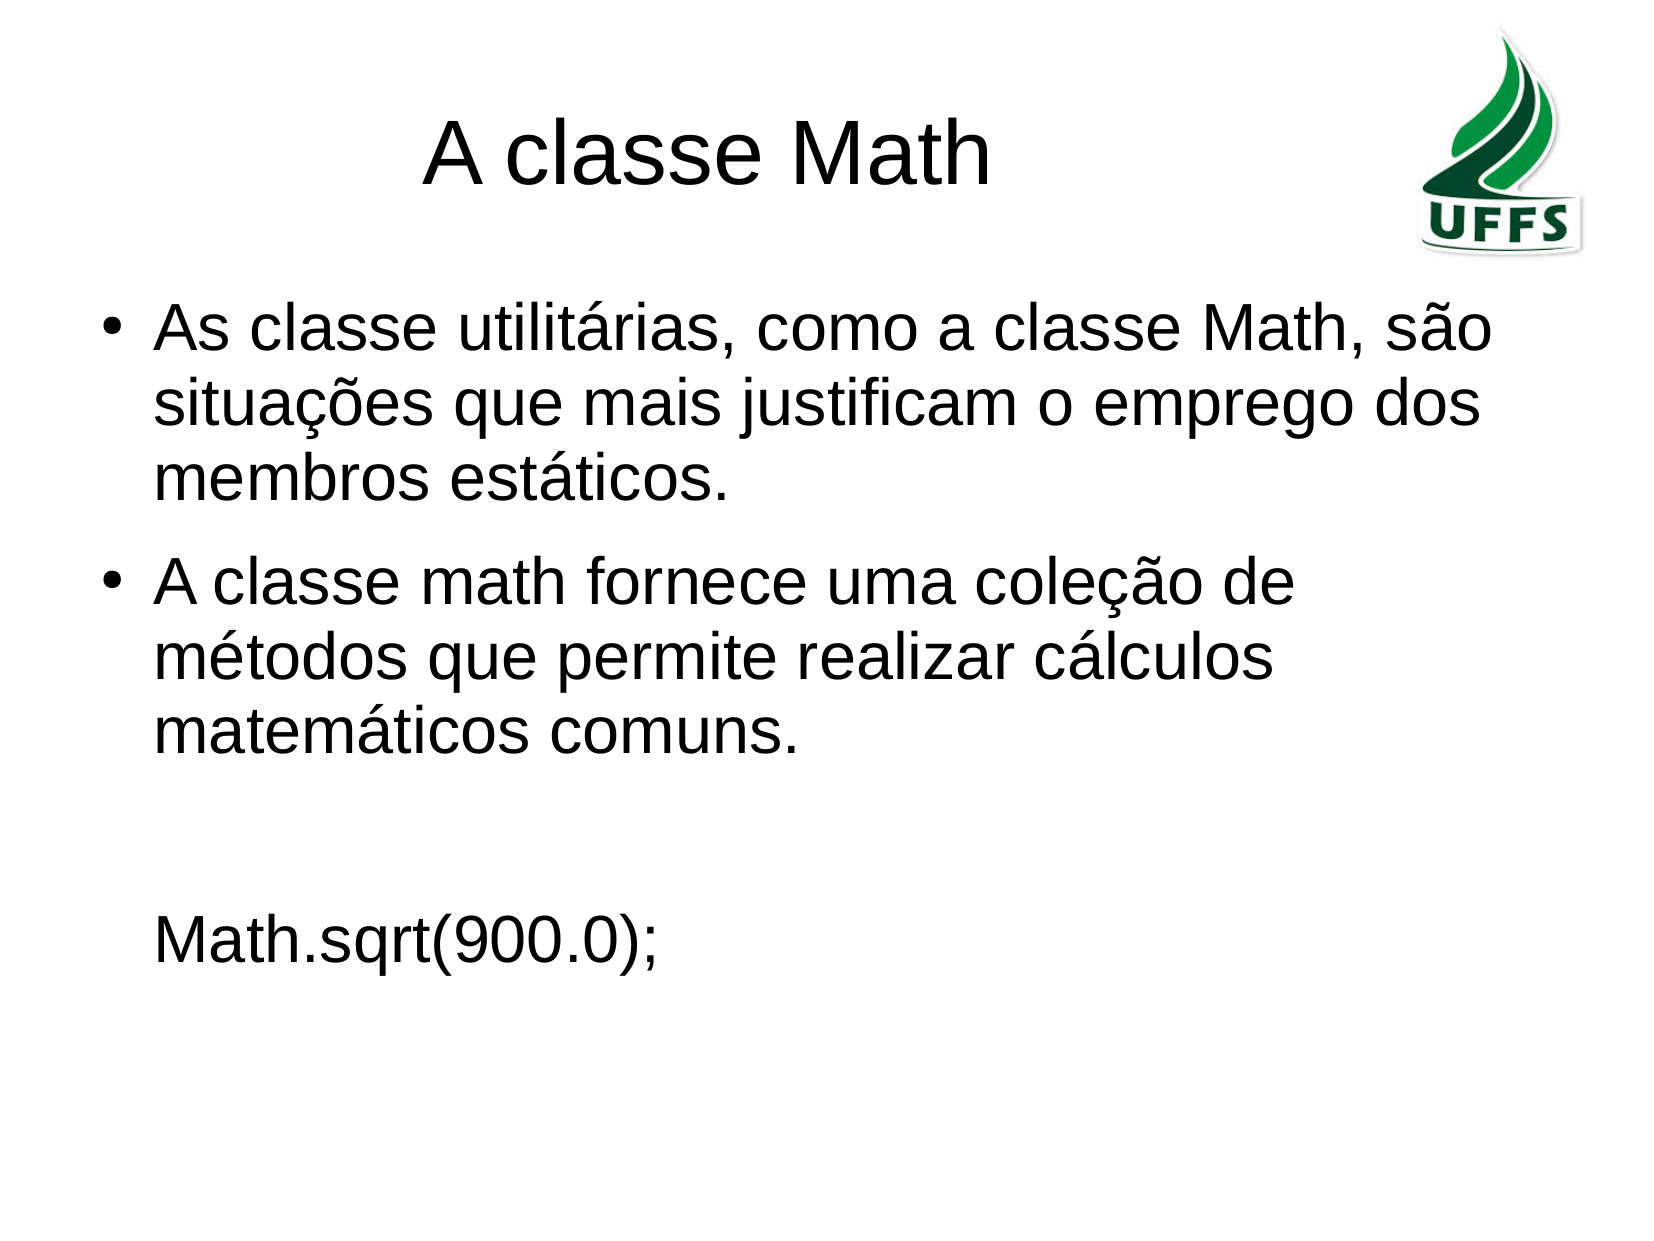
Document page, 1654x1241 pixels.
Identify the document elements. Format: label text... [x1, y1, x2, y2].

list As classe utilitárias, como a classe Math, são situações que mais justificam o emprego dos membros estáticos. A classe math fornece uma coleção de métodos que permite realizar cálculos matemáticos comuns. Math.sqrt(900.0); [82, 290, 1571, 1010]
title A classe Math [82, 49, 1335, 257]
picture [1381, 20, 1624, 272]
